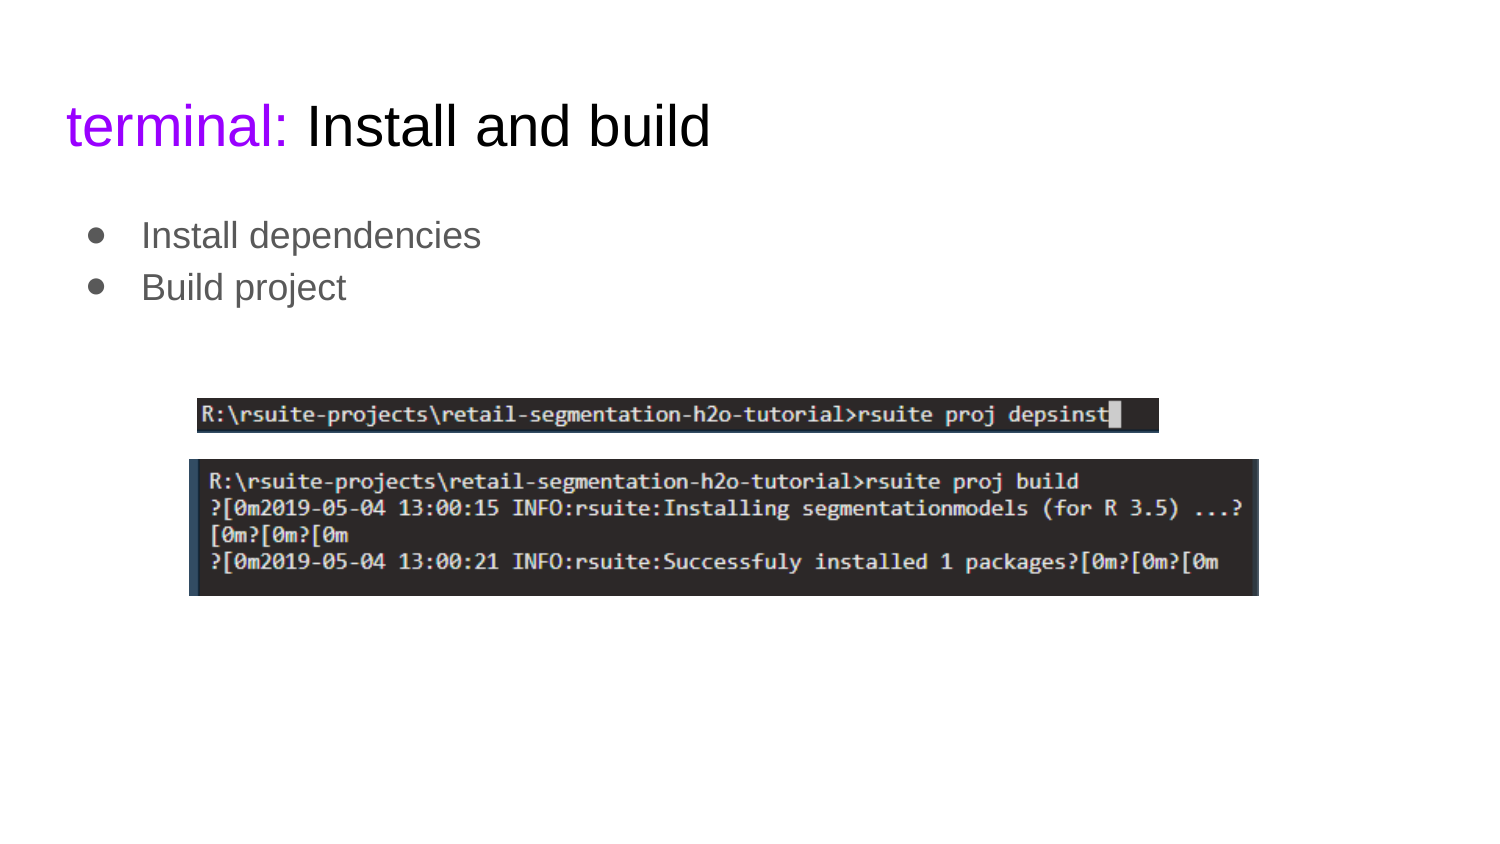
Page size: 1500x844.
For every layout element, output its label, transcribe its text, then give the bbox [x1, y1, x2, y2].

picture [189, 459, 1259, 596]
title terminal: Install and build [51, 72, 1449, 167]
list Install dependencies Build project [51, 189, 1449, 750]
picture [197, 398, 1159, 433]
